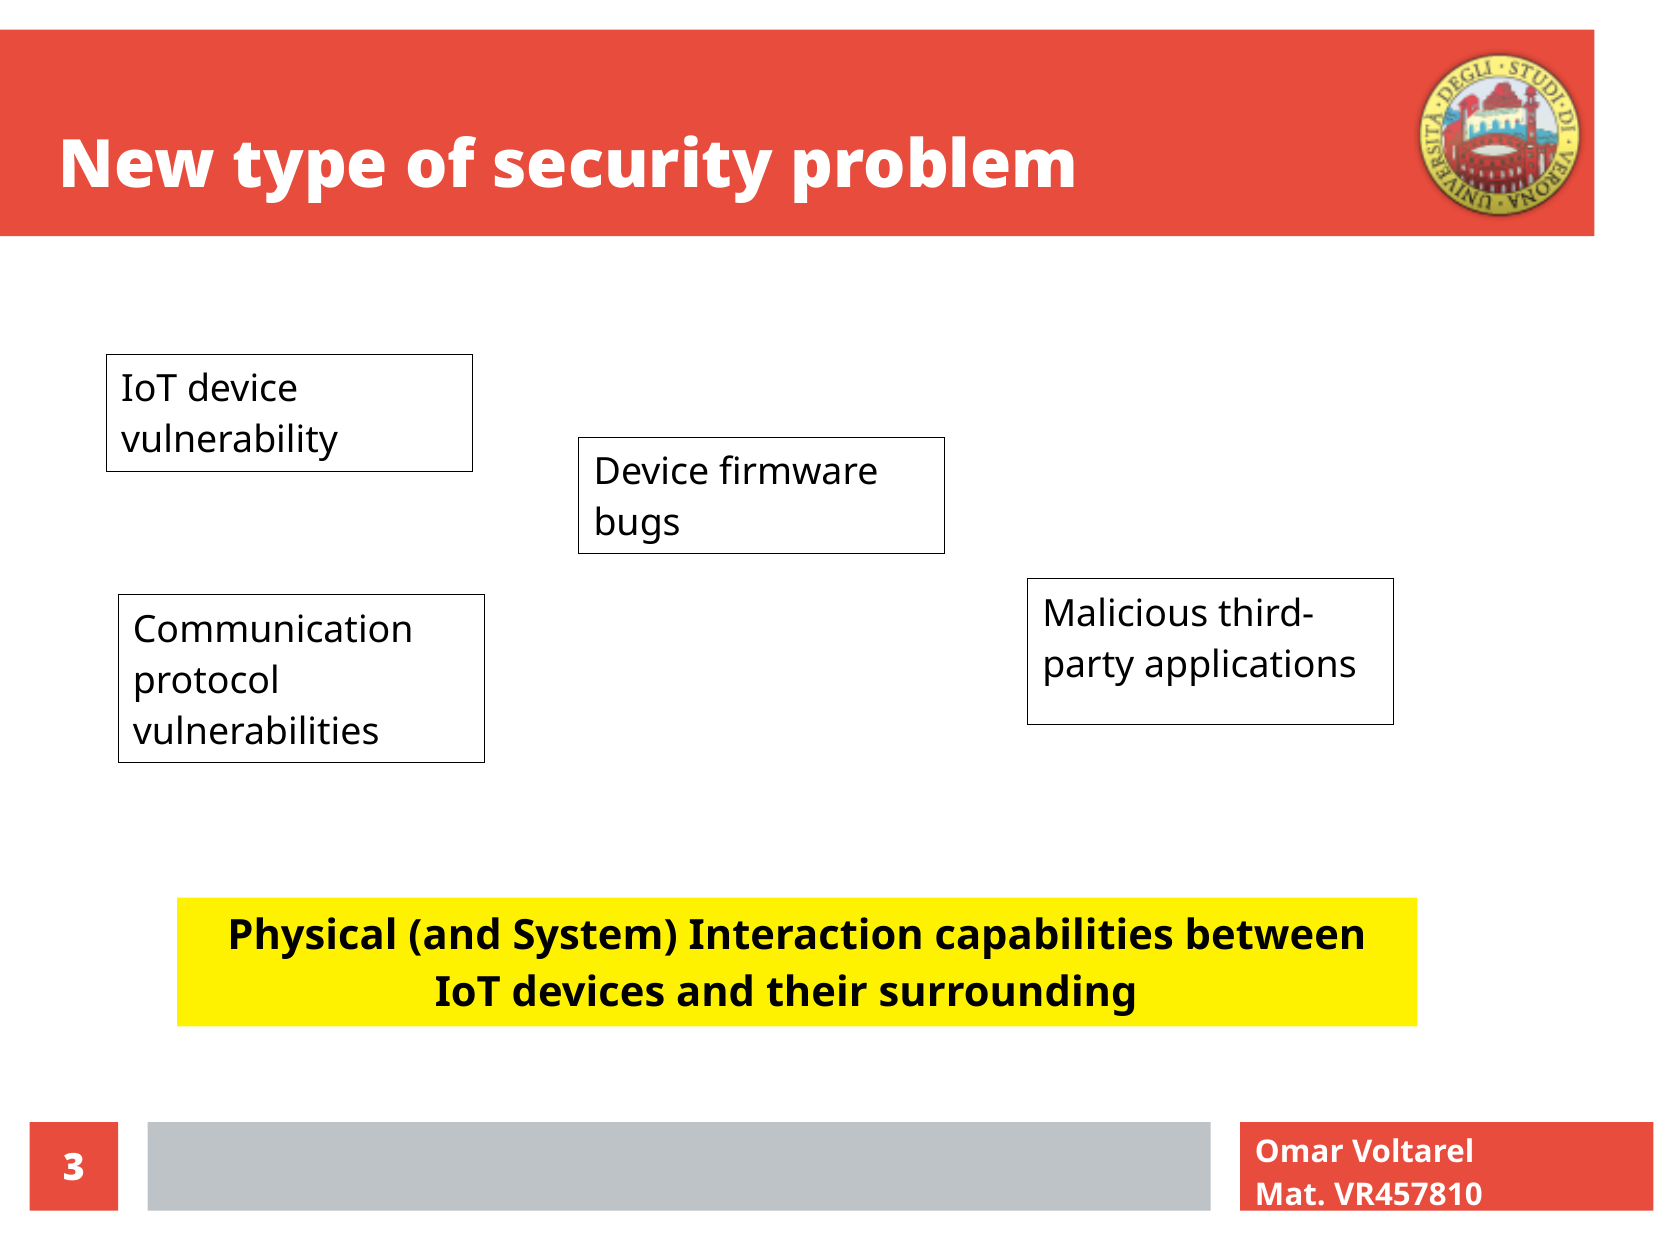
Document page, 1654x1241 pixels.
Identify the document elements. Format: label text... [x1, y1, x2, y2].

text_box Omar Voltarel Mat. VR457810 [1240, 1122, 1607, 1210]
text_box Device firmware bugs [578, 437, 945, 539]
text_box IoT device vulnerability [106, 354, 473, 457]
text_box Malicious third-party applications [1027, 578, 1394, 725]
picture [1393, 23, 1619, 249]
text_box Physical (and System) Interaction capabilities between IoT devices and their surrounding [177, 897, 1418, 1010]
text_box Communication protocol vulnerabilities [118, 594, 485, 741]
title New type of security problem [59, 59, 1393, 207]
